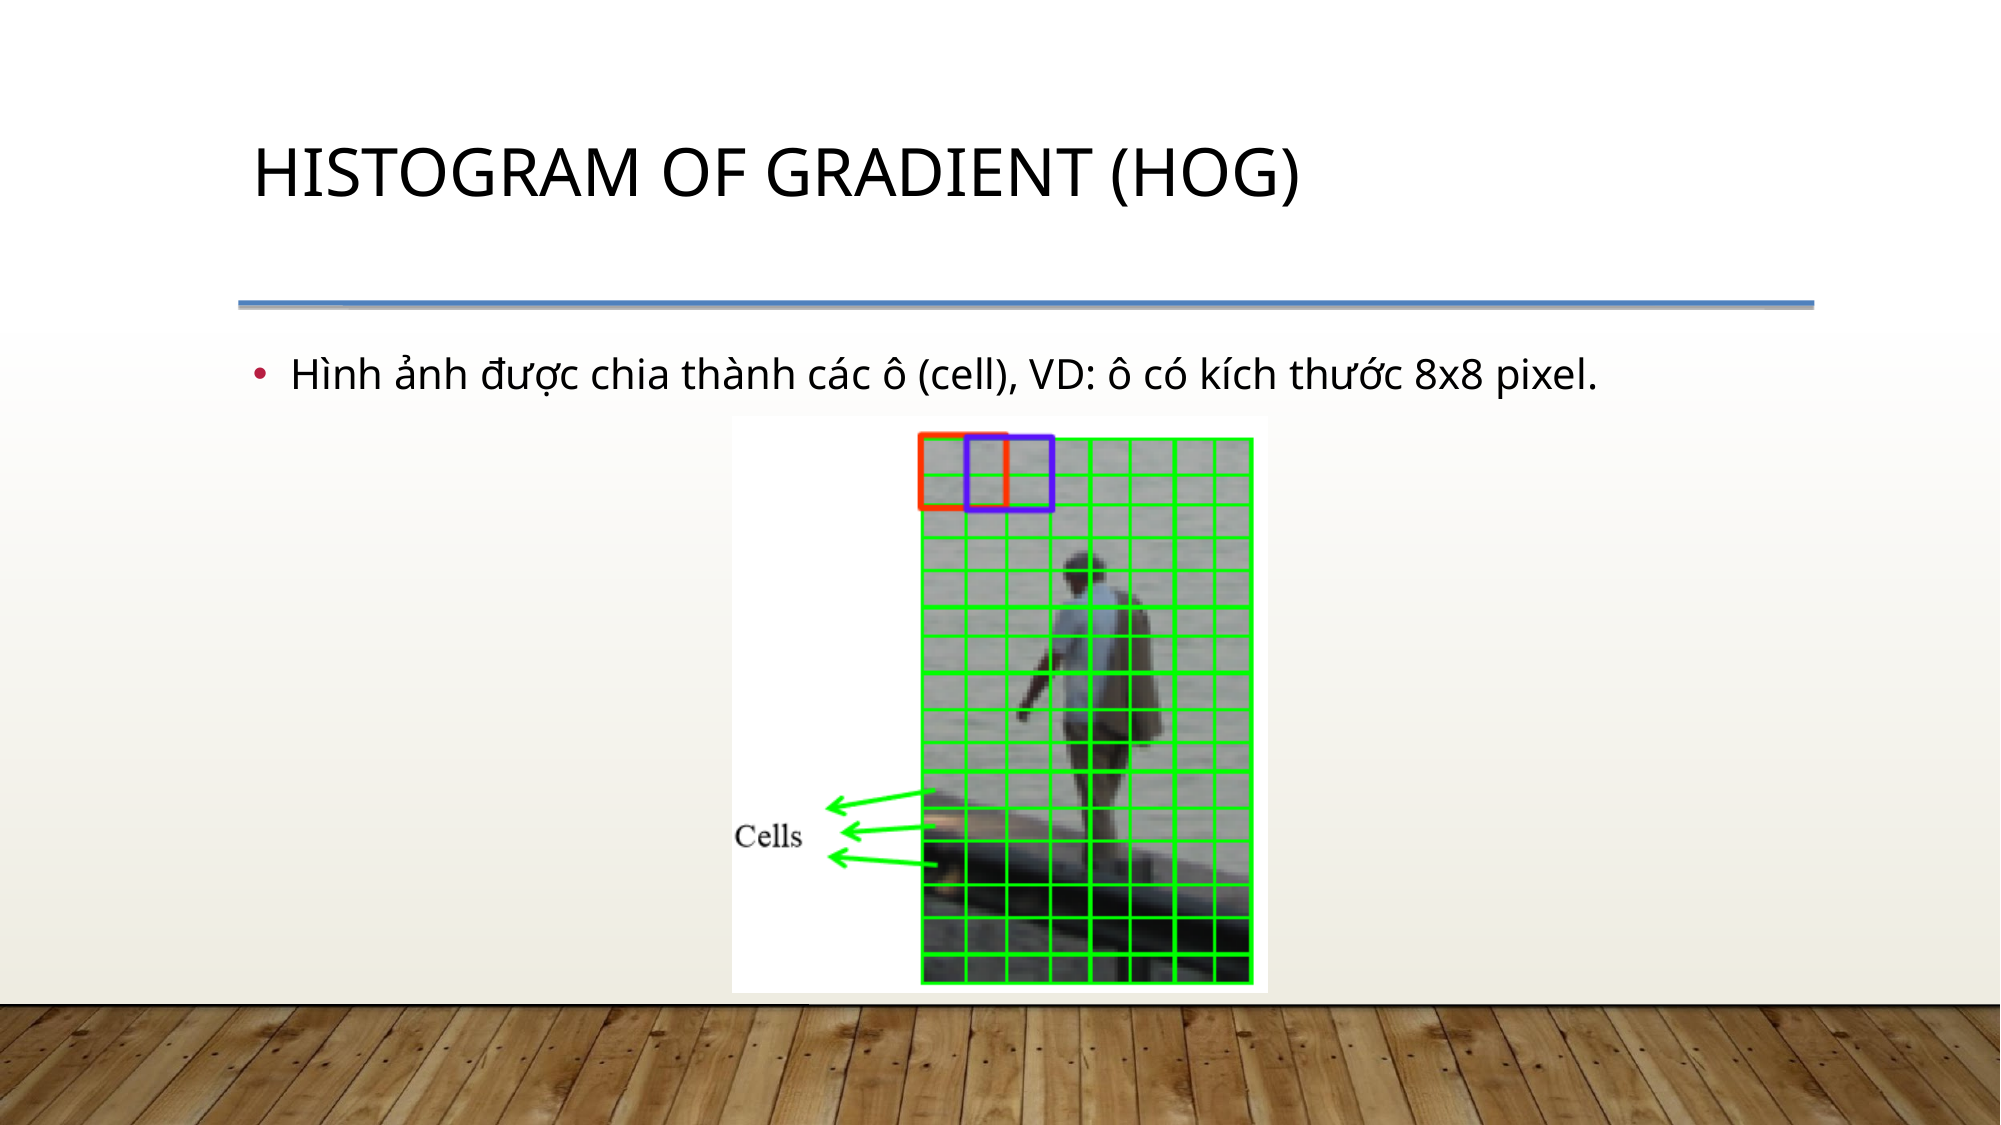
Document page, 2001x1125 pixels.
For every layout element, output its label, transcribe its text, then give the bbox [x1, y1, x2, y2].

picture [732, 416, 1268, 993]
text_box Hình ảnh được chia thành các ô (cell), VD: ô có kích thước 8x8 pixel. [238, 330, 1814, 897]
picture [0, 1007, 2000, 1125]
text_box HISTOGRAM OF GRADIENT (HOG) [238, 131, 1814, 304]
